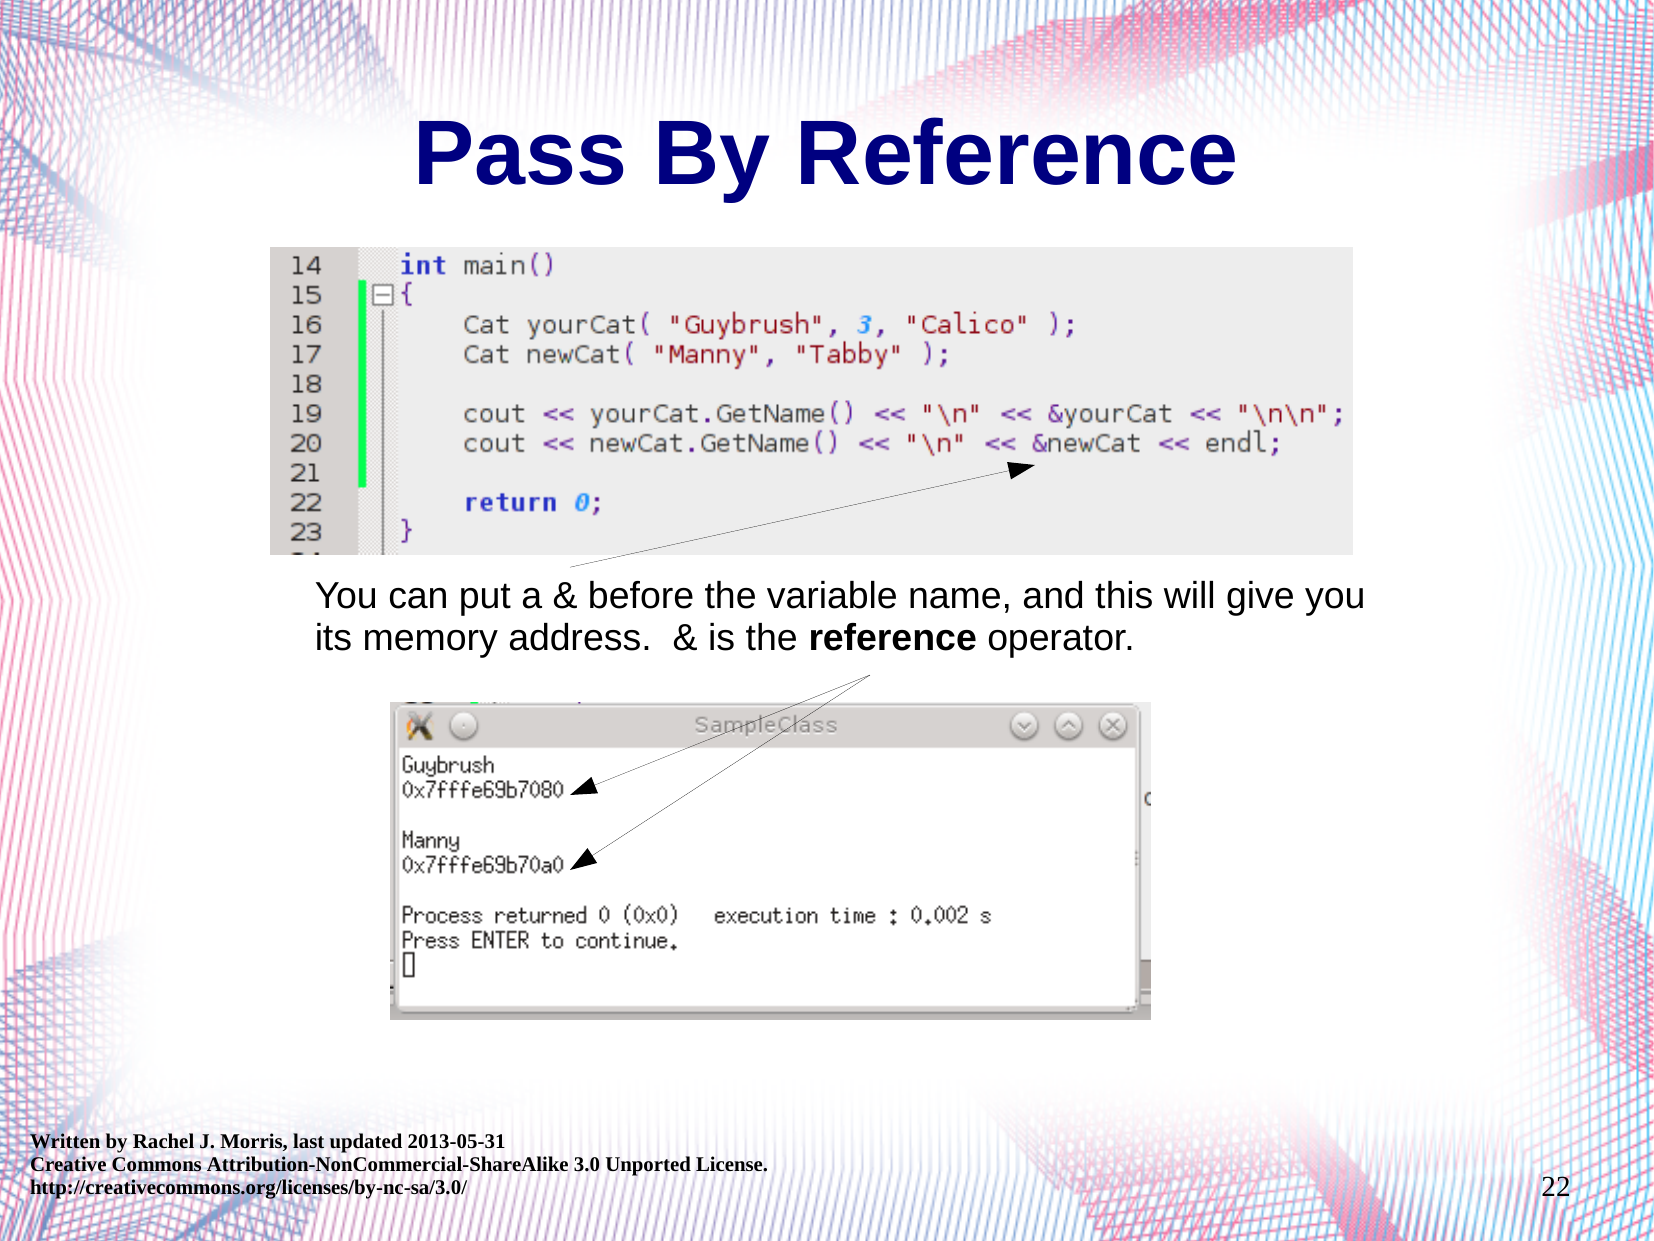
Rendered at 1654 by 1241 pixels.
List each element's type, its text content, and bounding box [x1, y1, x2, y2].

title Pass By Reference [82, 49, 1571, 257]
text_box You can put a & before the variable name, and this will give you its memory address. & is the reference operator. [300, 567, 1411, 766]
picture [0, 0, 1654, 1241]
